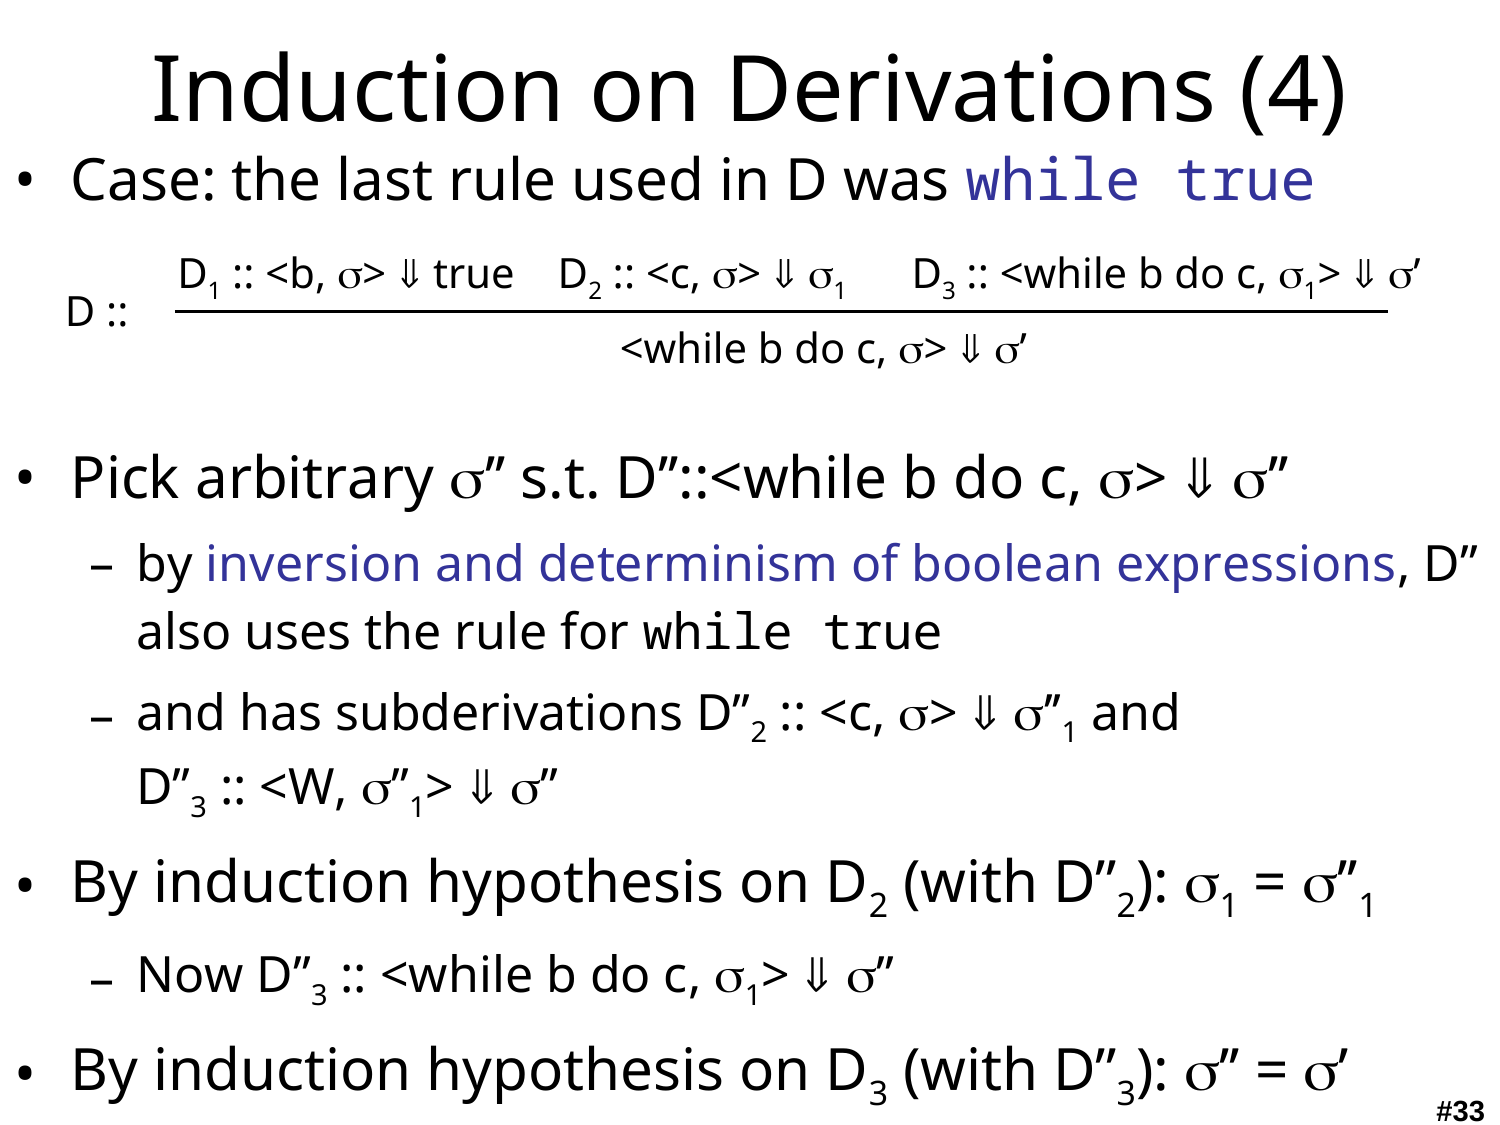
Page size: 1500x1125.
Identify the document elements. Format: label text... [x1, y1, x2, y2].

text_box D1 :: <b, >  true D2 :: <c, >  1 D3 :: <while b do c, 1>  ’ [162, 236, 1450, 315]
text_box D :: [50, 273, 176, 347]
list Case: the last rule used in D was while true Pick arbitrary ’’ s.t. D’’::<while b do c, >  ’’ by inversion and determinism of boolean expressions, D’’ also uses the rule for while true and has subderivations D’’2 :: <c, >  ’’1 and D’’3 :: <W, ’’1>  ’’ By induction hypothesis on D2 (with D’’2): 1 = ’’1 Now D’’3 :: <while b do c, 1>  ’’ By induction hypothesis on D3 (with D’’3): ’’ = ’ [0, 130, 1500, 1056]
text_box <while b do c, >  ’ [605, 315, 1042, 384]
title Induction on Derivations (4) [75, 0, 1426, 130]
